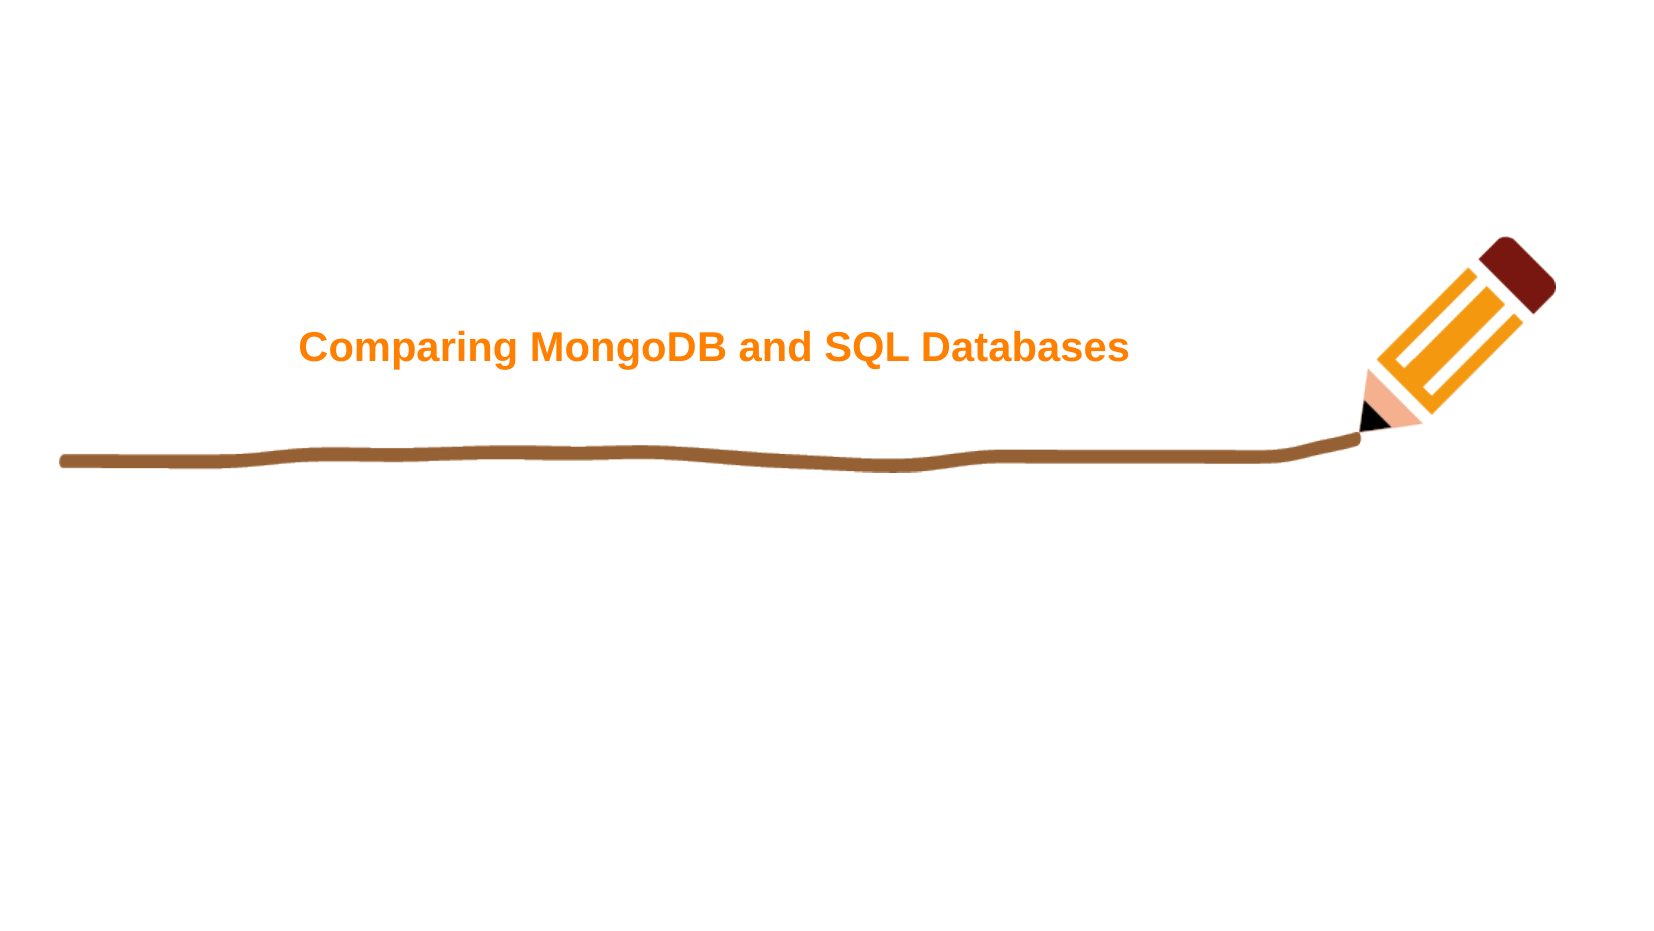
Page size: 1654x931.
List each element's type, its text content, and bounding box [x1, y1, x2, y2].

title Comparing MongoDB and SQL Databases [88, 265, 1329, 429]
picture [59, 236, 1556, 473]
